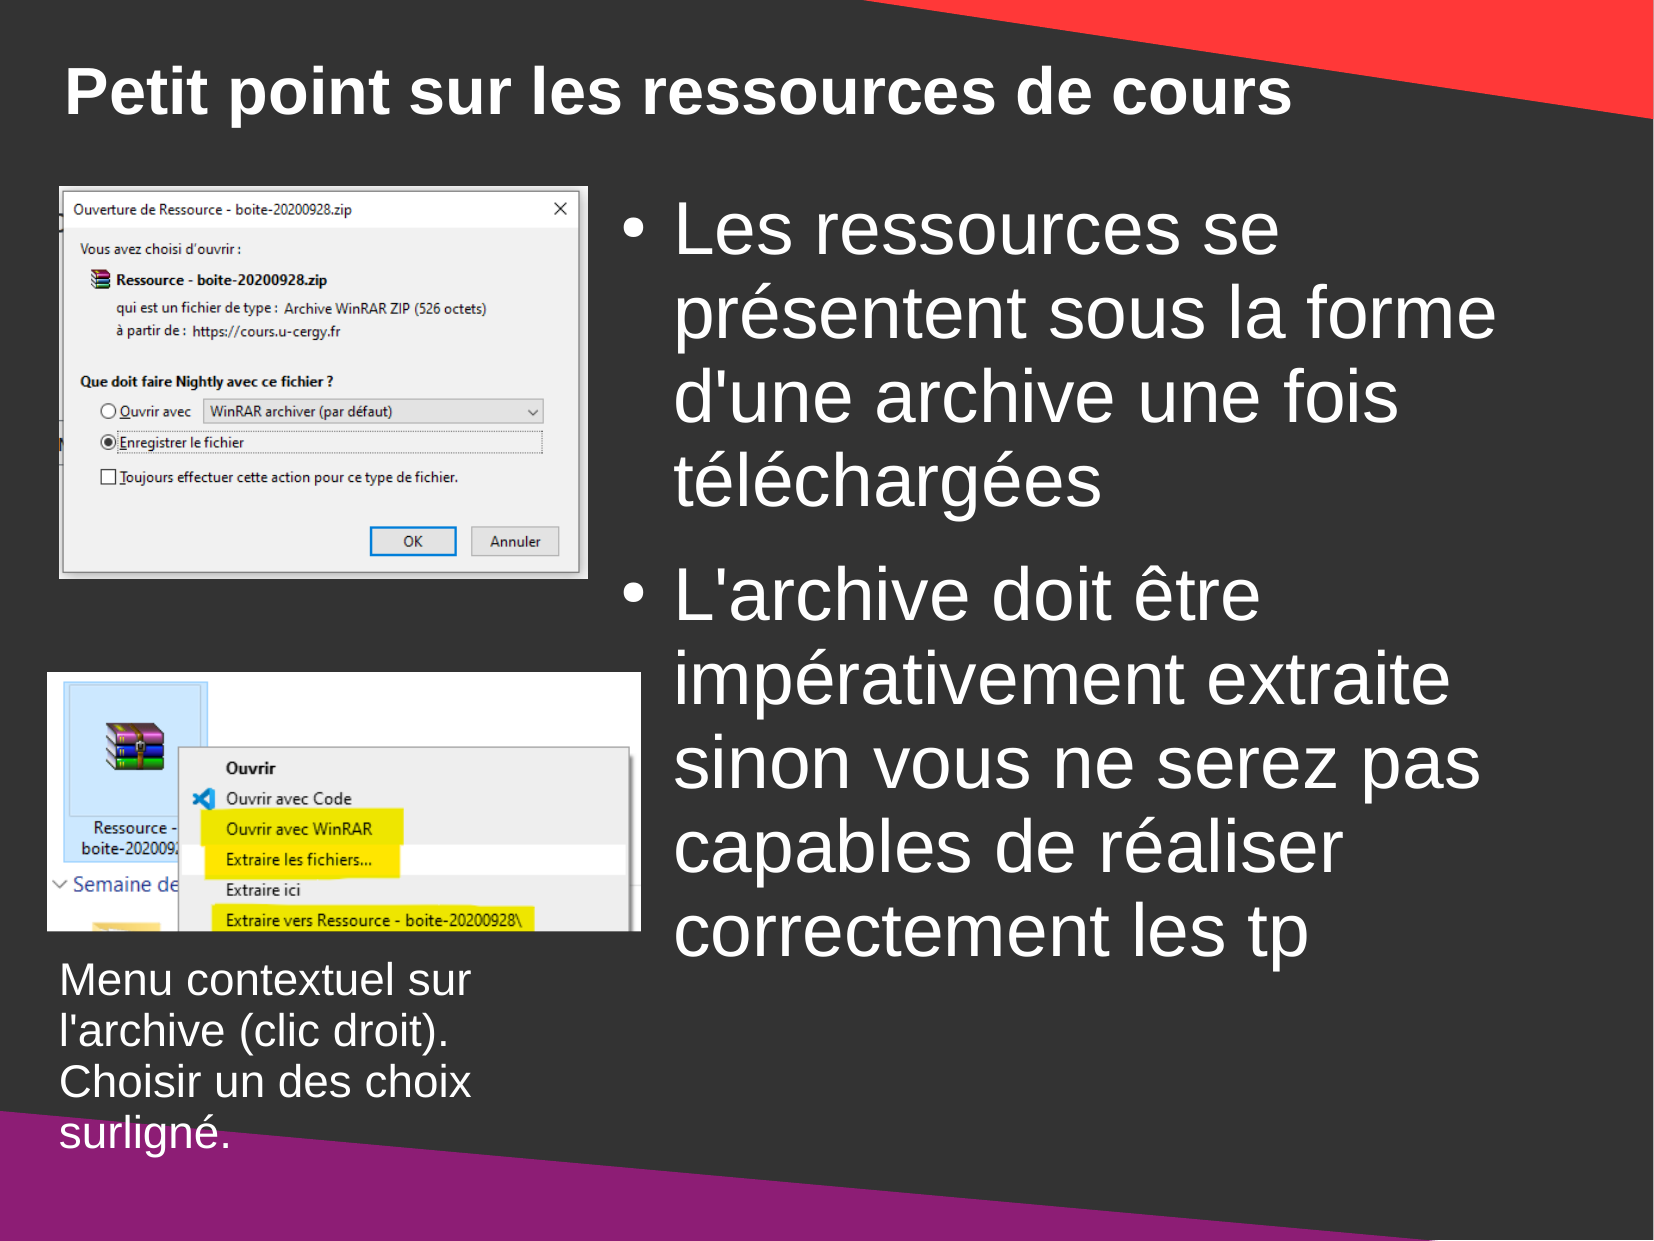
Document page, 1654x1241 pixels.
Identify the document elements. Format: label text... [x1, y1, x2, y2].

text_box [862, 0, 1654, 120]
picture [47, 672, 641, 954]
text_box [0, 1110, 1438, 1241]
list Les ressources se présentent sous la forme d'une archive une fois téléchargées L'archive doit être impérativement extraite sinon vous ne serez pas capables de réaliser correctement les tp [602, 186, 1620, 1099]
title Petit point sur les ressources de cours [64, 54, 1553, 157]
picture [59, 186, 588, 579]
title Menu contextuel sur l'archive (clic droit). Choisir un des choix surligné. [59, 953, 630, 1159]
